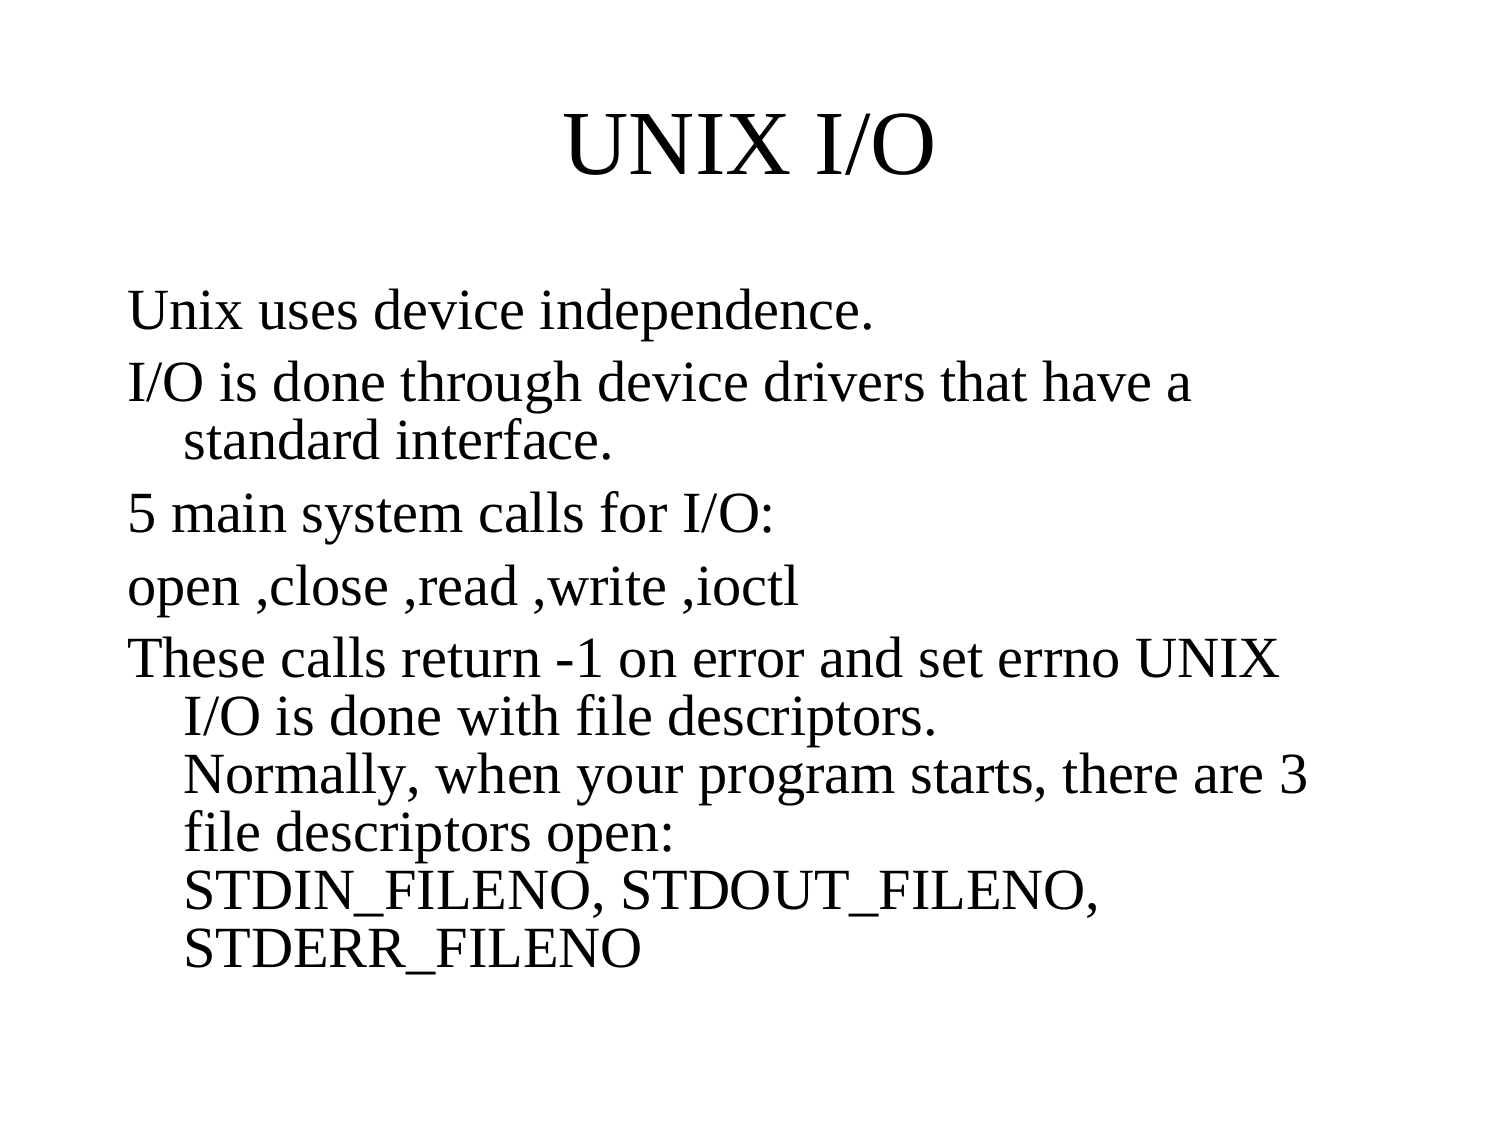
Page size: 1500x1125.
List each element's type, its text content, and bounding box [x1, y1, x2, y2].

list Unix uses device independence. I/O is done through device drivers that have a standard interface. 5 main system calls for I/O: open ,close ,read ,write ,ioctl These calls return -1 on error and set errno UNIX I/O is done with file descriptors. Normally, when your program starts, there are 3 file descriptors open: STDIN_FILENO, STDOUT_FILENO, STDERR_FILENO [112, 275, 1388, 1125]
title UNIX I/O [112, 49, 1388, 238]
